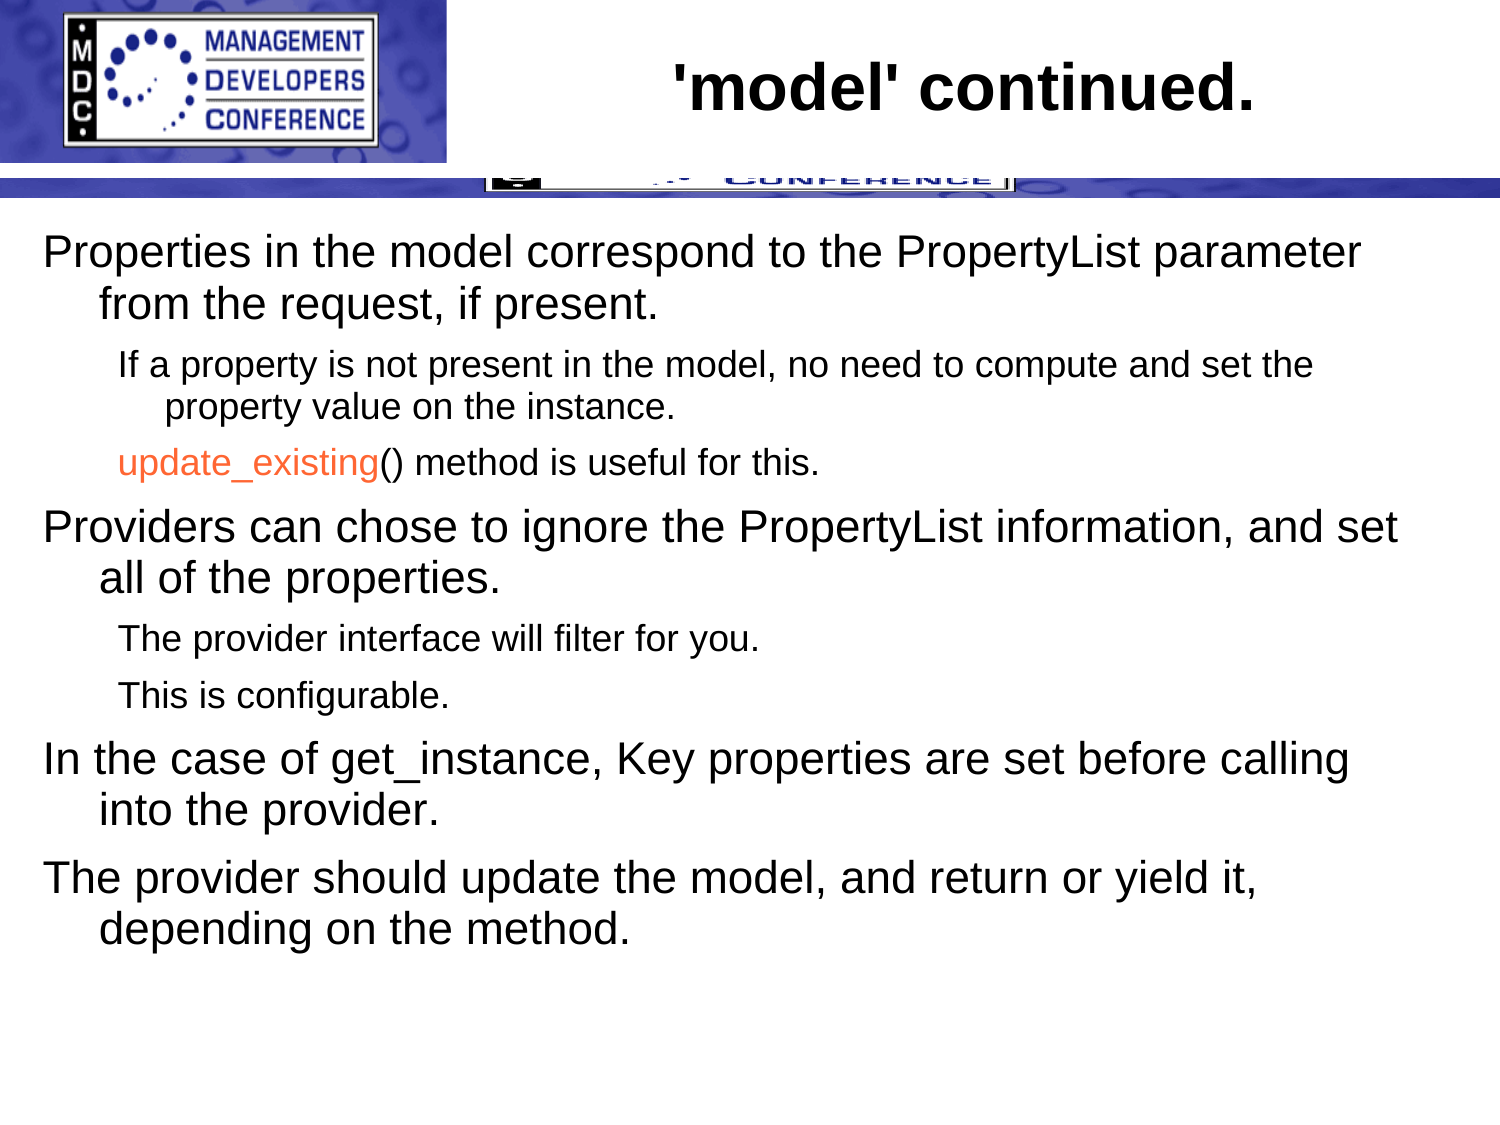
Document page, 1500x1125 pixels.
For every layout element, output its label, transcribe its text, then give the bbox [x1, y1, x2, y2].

picture [0, 178, 1500, 198]
title 'model' continued. [447, 7, 1500, 169]
list Properties in the model correspond to the PropertyList parameter from the request, if present. If a property is not present in the model, no need to compute and set the property value on the instance. update_existing() method is useful for this. Providers can chose to ignore the PropertyList information, and set all of the properties. The provider interface will filter for you. This is configurable. In the case of get_instance, Key properties are set before calling into the provider. The provider should update the model, and return or yield it, depending on the method. [42, 226, 1433, 1067]
picture [0, 0, 447, 163]
